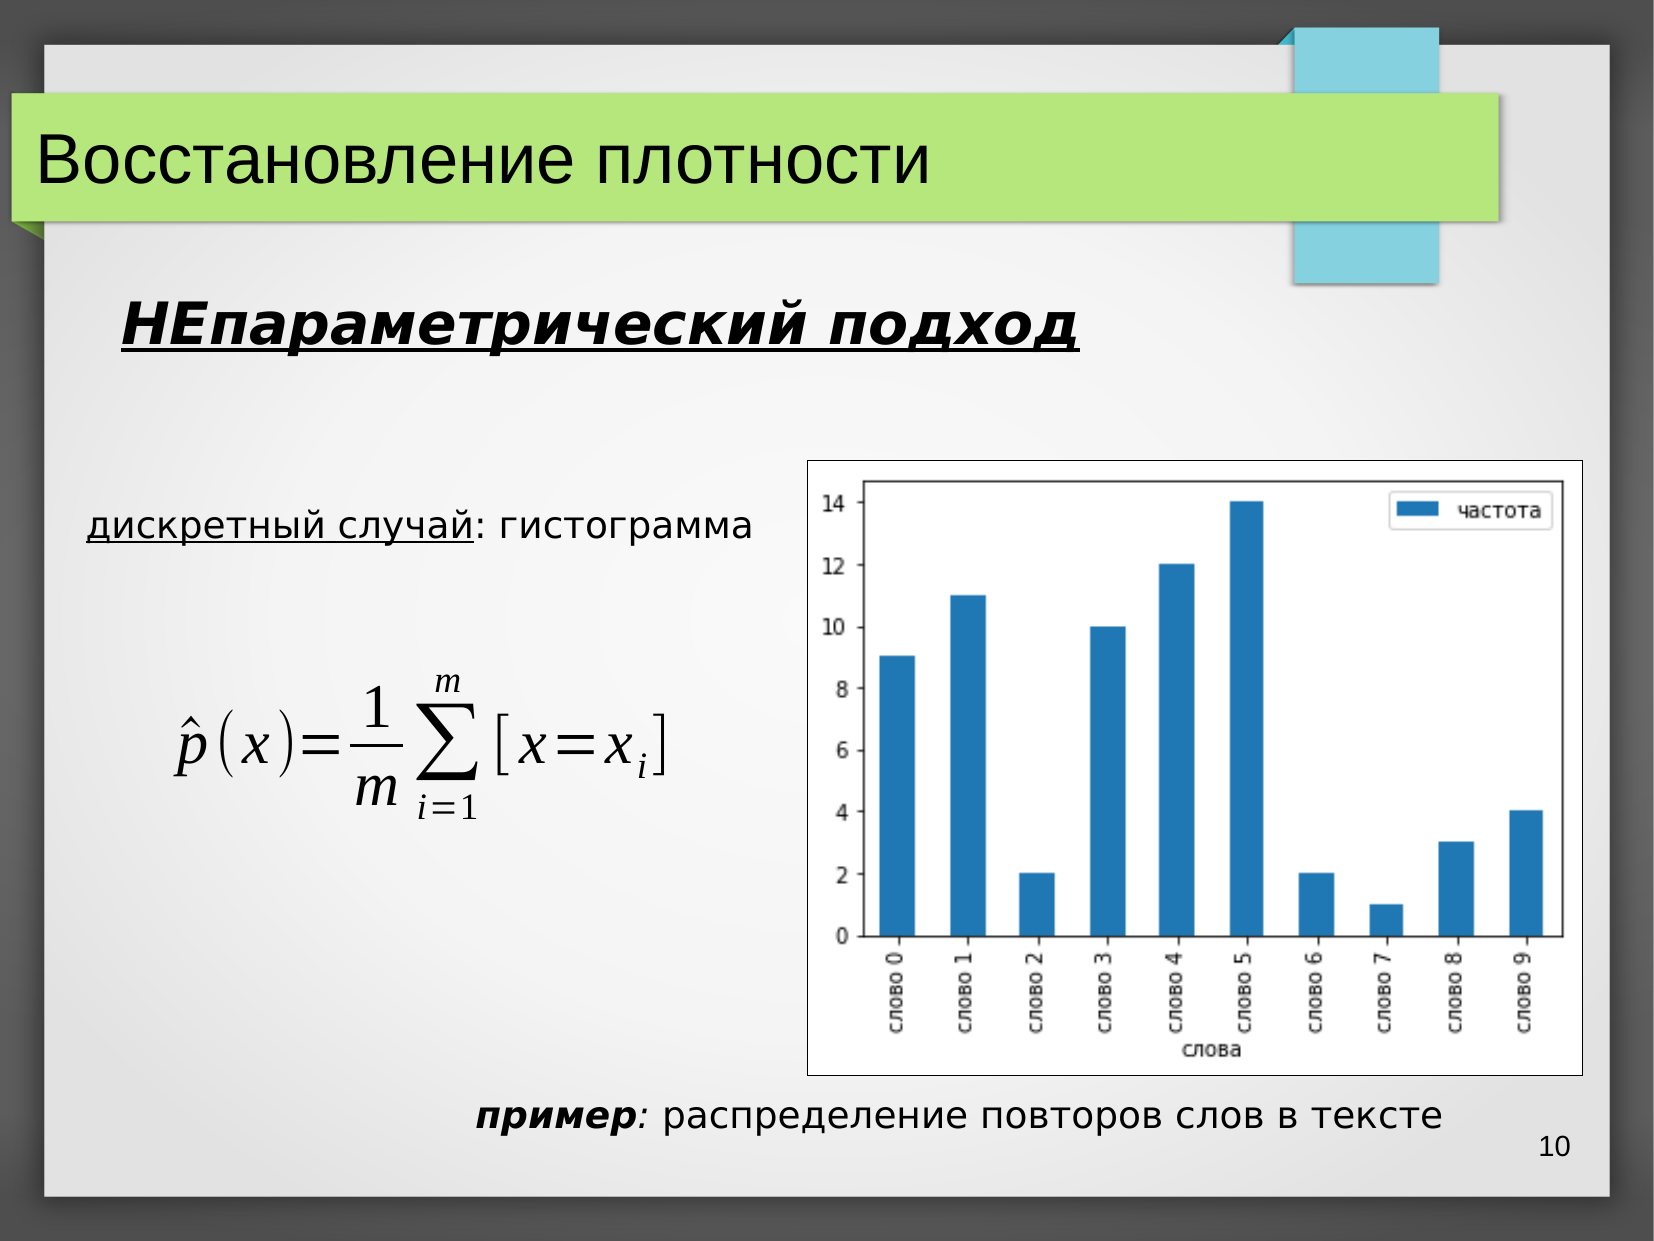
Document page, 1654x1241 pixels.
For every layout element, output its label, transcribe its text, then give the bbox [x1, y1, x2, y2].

chart [165, 658, 676, 827]
picture [0, 0, 1654, 1241]
text_box дискретный случай: гистограмма [70, 496, 792, 557]
text_box пример: распределение повторов слов в тексте [460, 1086, 1477, 1147]
title Восстановление плотности [35, 118, 1489, 199]
text_box НЕпараметрический подход [106, 283, 1300, 370]
